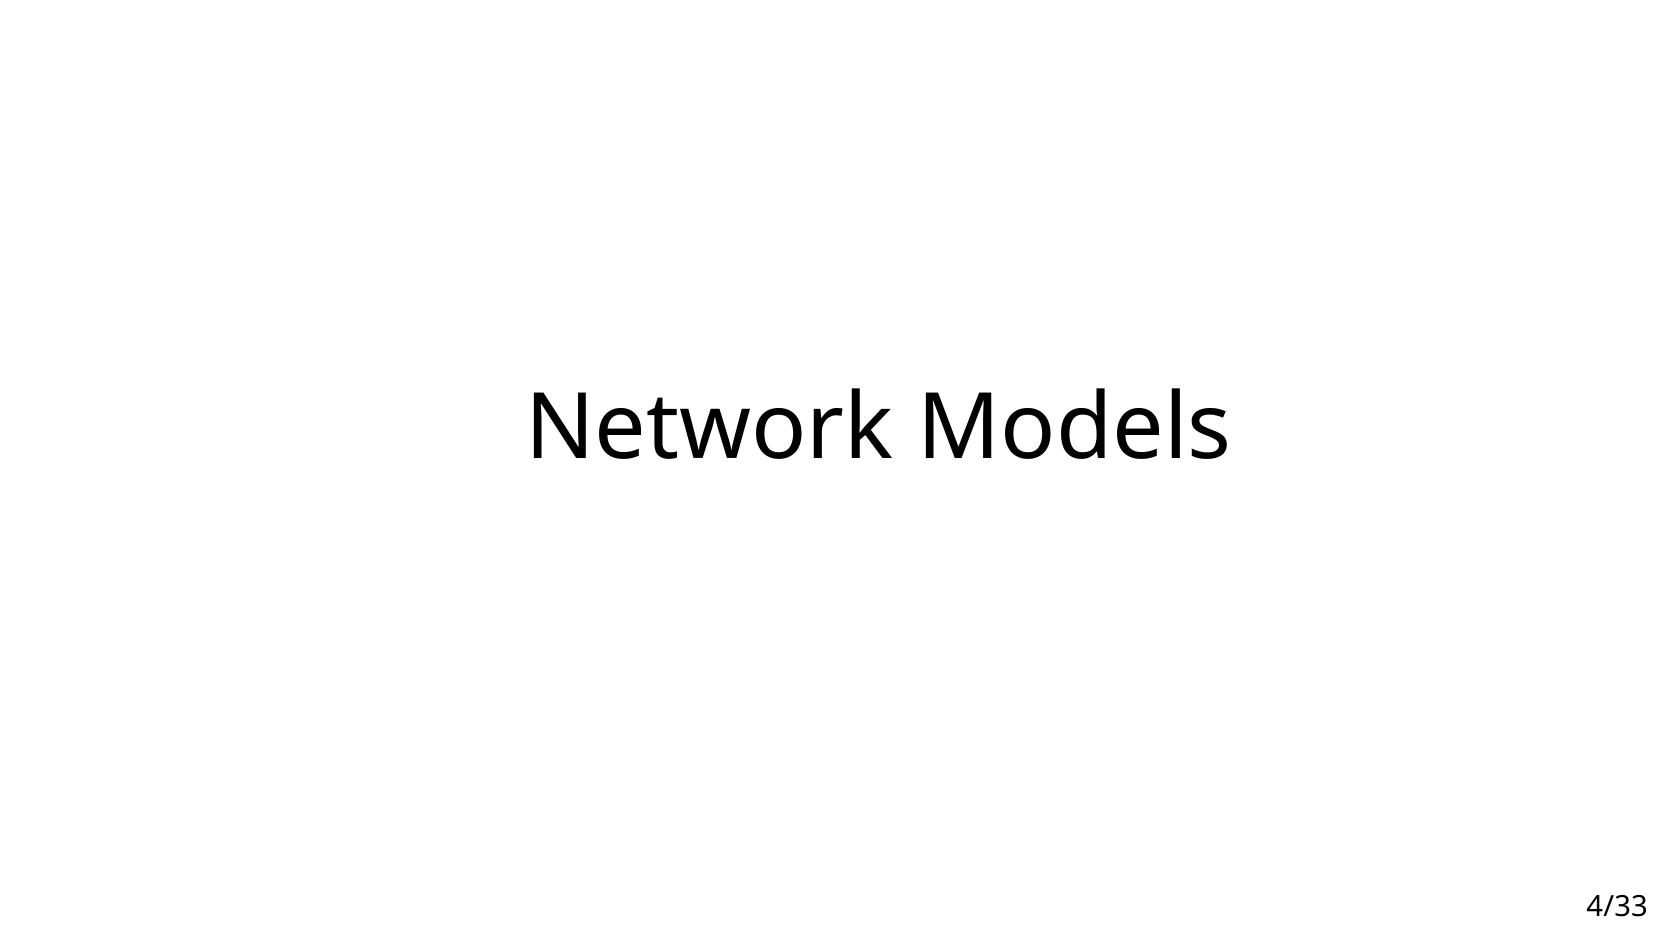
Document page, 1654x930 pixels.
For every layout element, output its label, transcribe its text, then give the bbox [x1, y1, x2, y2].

title Network Models [134, 344, 1623, 501]
